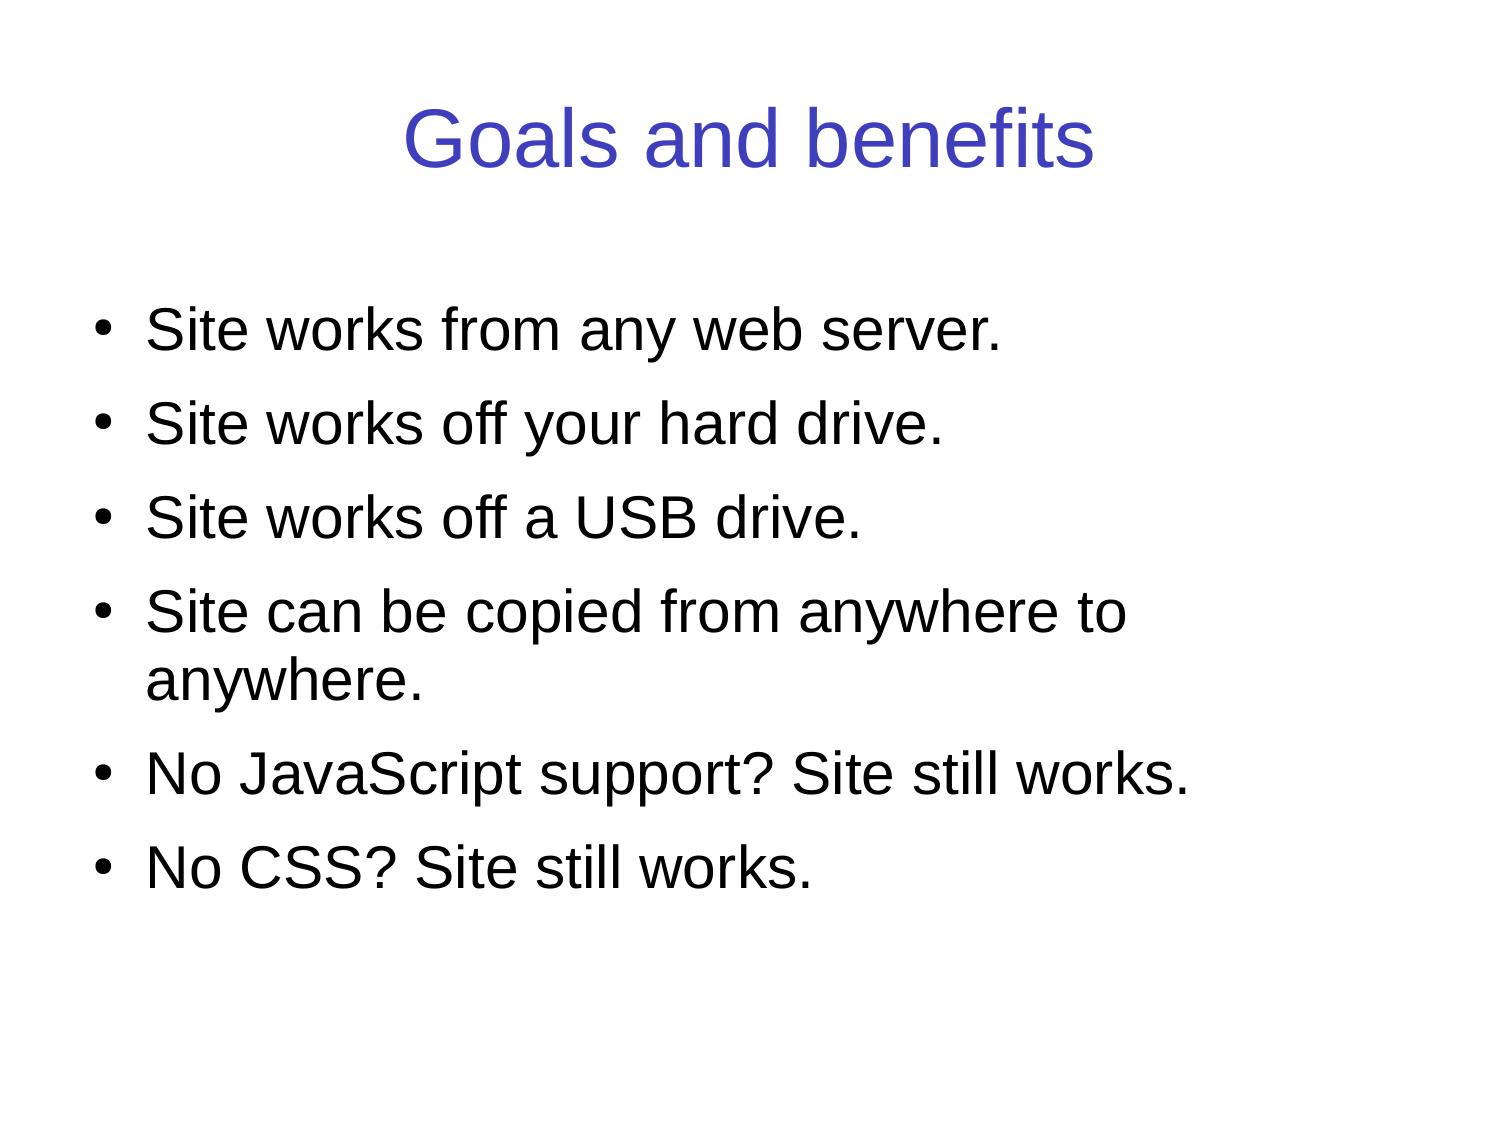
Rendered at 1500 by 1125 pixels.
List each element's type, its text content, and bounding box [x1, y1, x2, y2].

list Site works from any web server. Site works off your hard drive. Site works off a USB drive. Site can be copied from anywhere to anywhere. No JavaScript support? Site still works. No CSS? Site still works. [75, 295, 1425, 1063]
title Goals and benefits [75, 44, 1425, 233]
